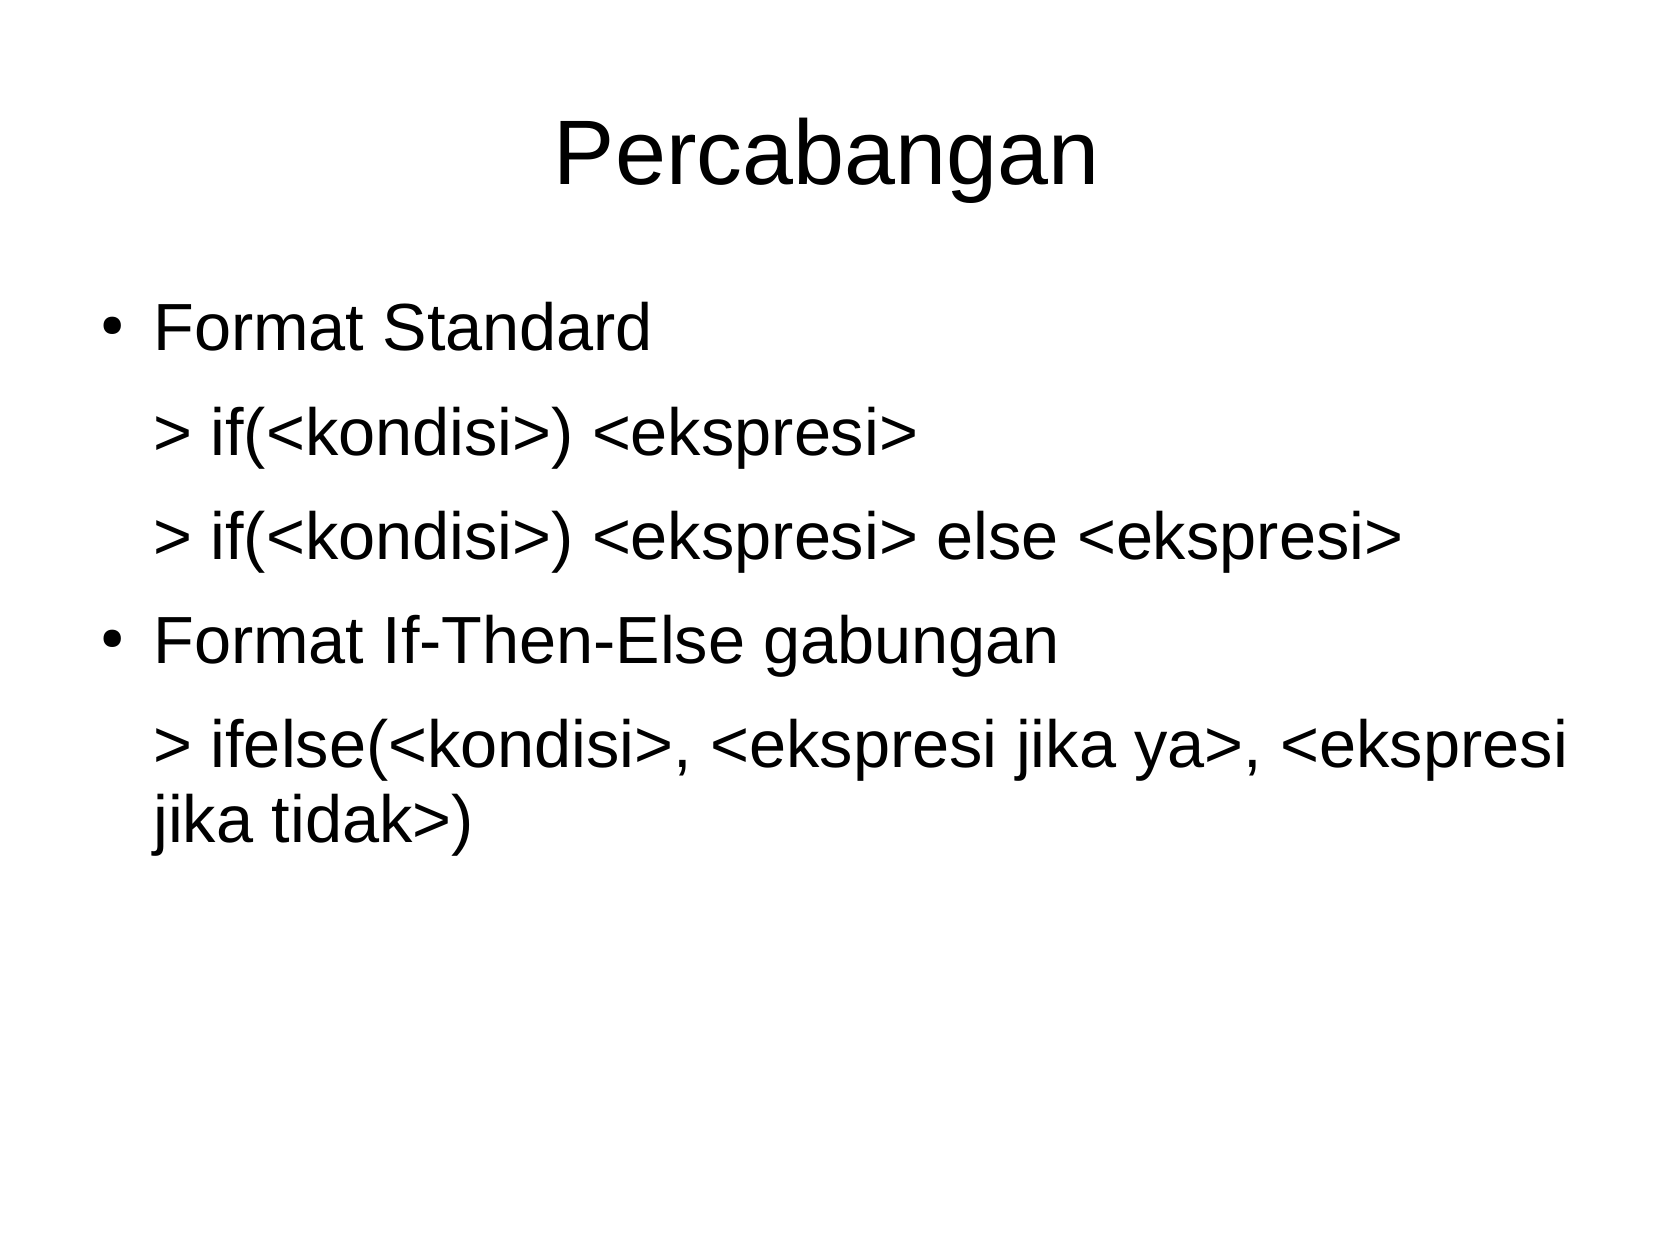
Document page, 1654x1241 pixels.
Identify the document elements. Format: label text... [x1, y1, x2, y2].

list Format Standard > if(<kondisi>) <ekspresi> > if(<kondisi>) <ekspresi> else <ekspresi> Format If-Then-Else gabungan > ifelse(<kondisi>, <ekspresi jika ya>, <ekspresi jika tidak>) [82, 290, 1571, 1010]
title Percabangan [82, 49, 1571, 257]
